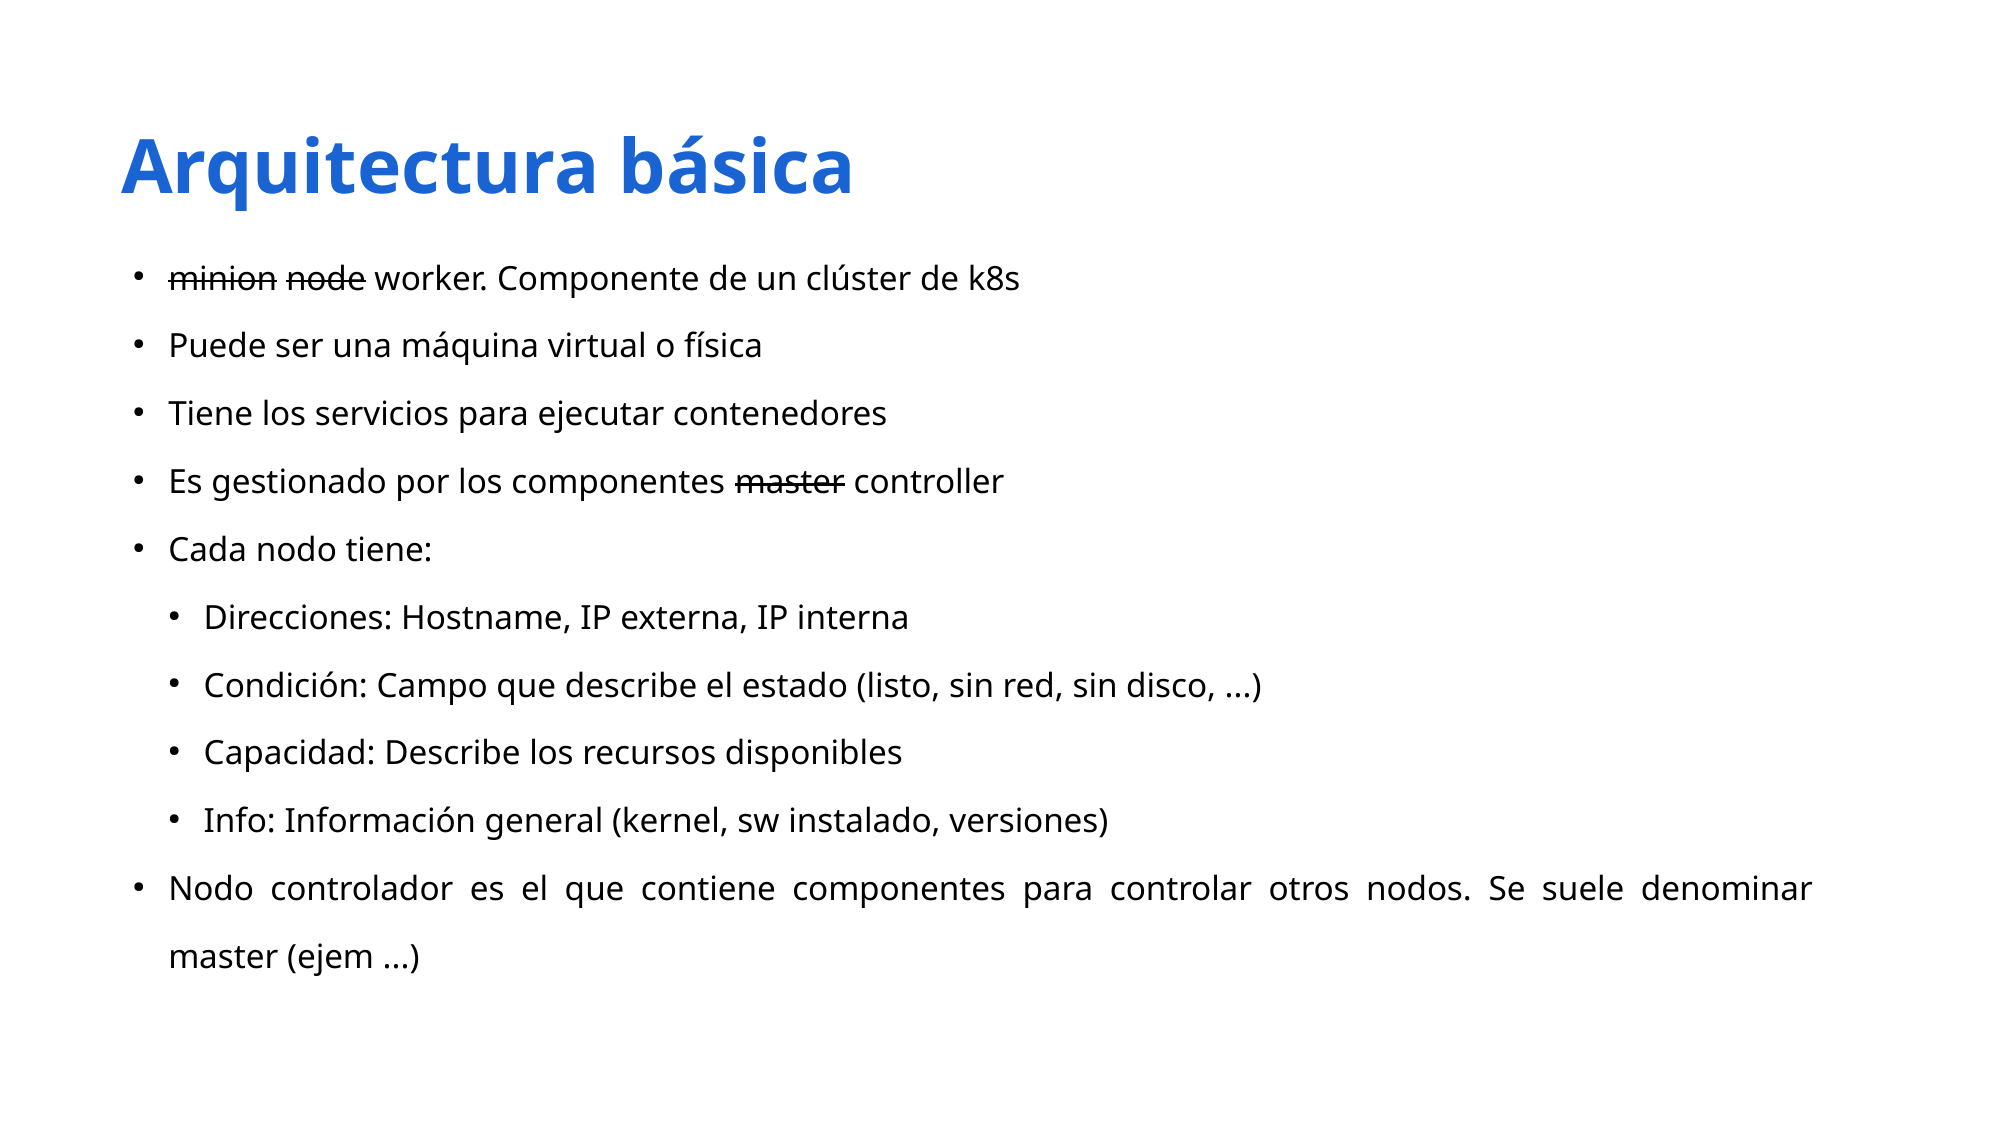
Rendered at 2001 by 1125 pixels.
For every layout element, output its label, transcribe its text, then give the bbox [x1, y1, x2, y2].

text_box minion node worker. Componente de un clúster de k8s Puede ser una máquina virtual o fı́sica Tiene los servicios para ejecutar contenedores Es gestionado por los componentes master controller Cada nodo tiene: Direcciones: Hostname, IP externa, IP interna Condición: Campo que describe el estado (listo, sin red, sin disco, ...) Capacidad: Describe los recursos disponibles Info: Información general (kernel, sw instalado, versiones) Nodo controlador es el que contiene componentes para controlar otros nodos. Se suele denominar master (ejem ...) [118, 224, 1831, 1106]
text_box Arquitectura básica [106, 106, 1878, 293]
